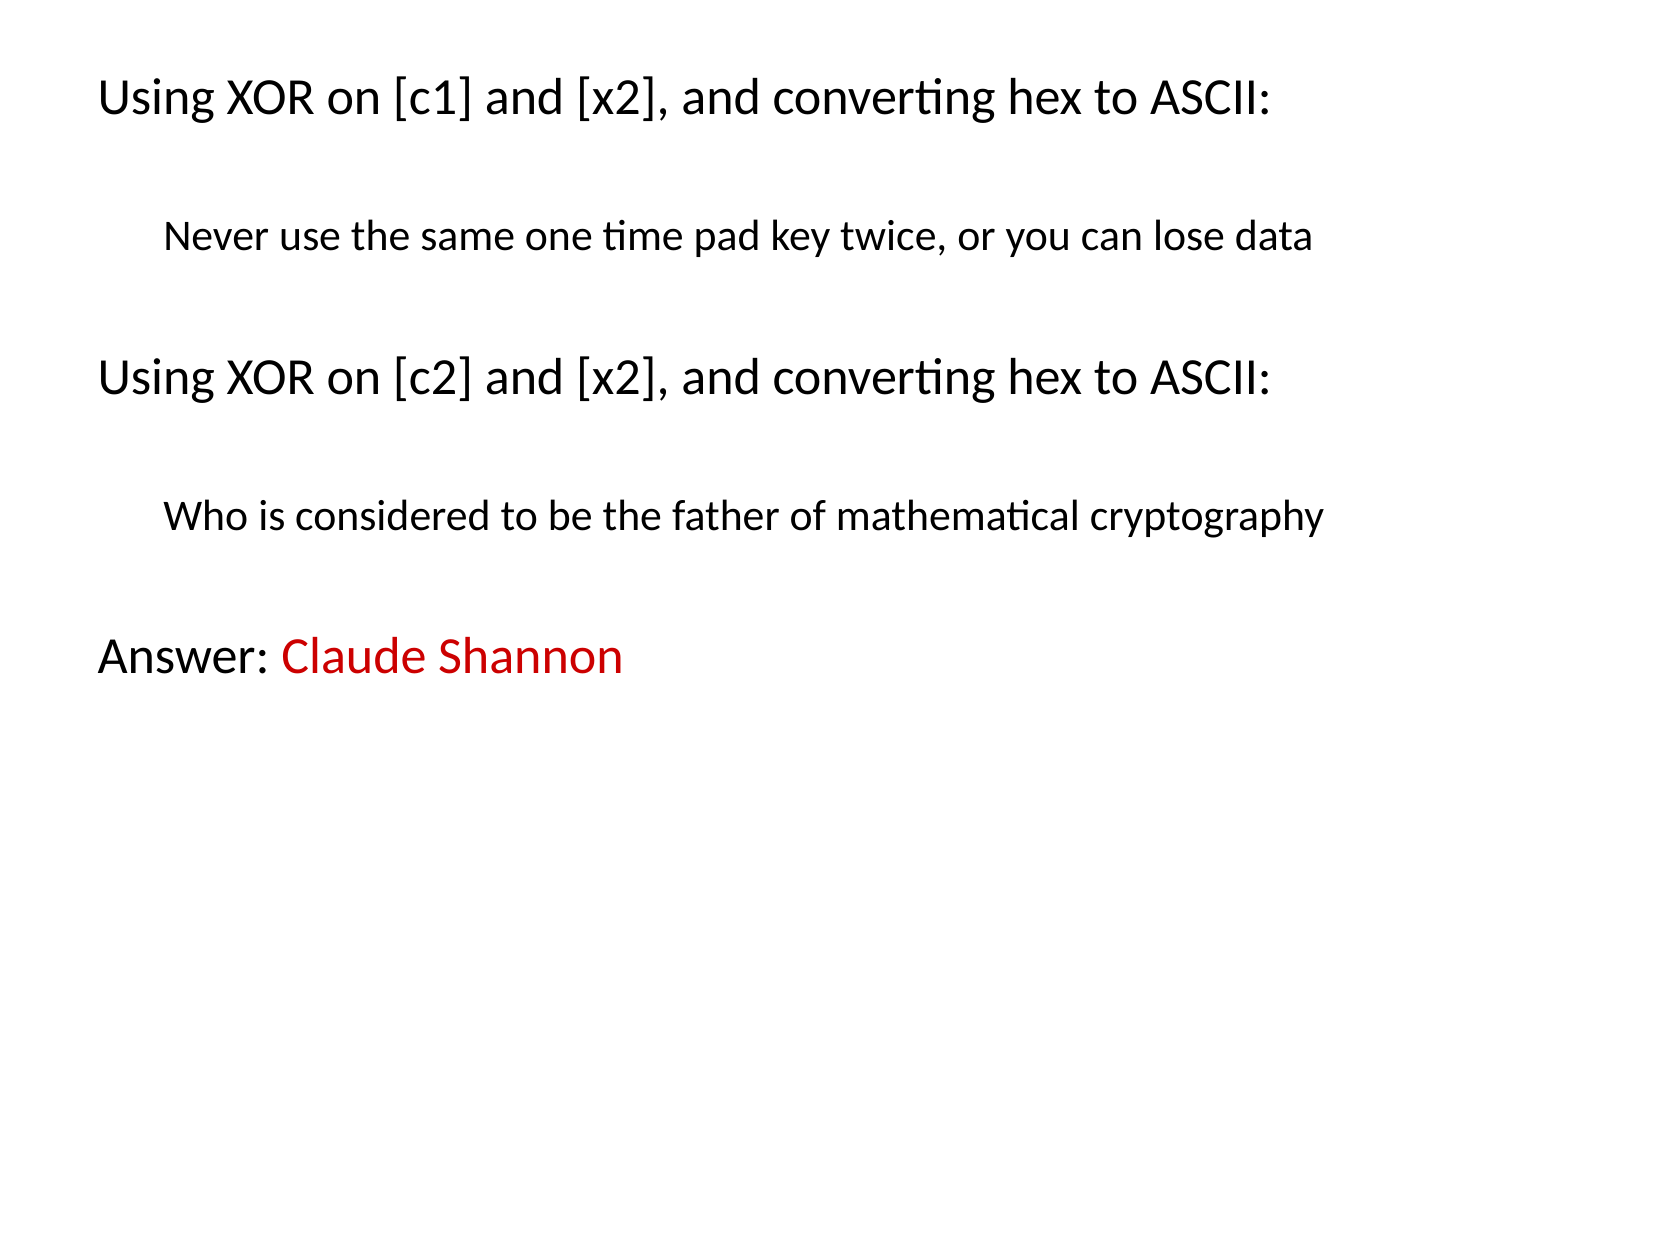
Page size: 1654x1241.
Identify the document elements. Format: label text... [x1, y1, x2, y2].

list Using XOR on [c1] and [x2], and converting hex to ASCII: Never use the same one time pad key twice, or you can lose data Using XOR on [c2] and [x2], and converting hex to ASCII: Who is considered to be the father of mathematical cryptography Answer: Claude Shannon [82, 55, 1571, 1108]
